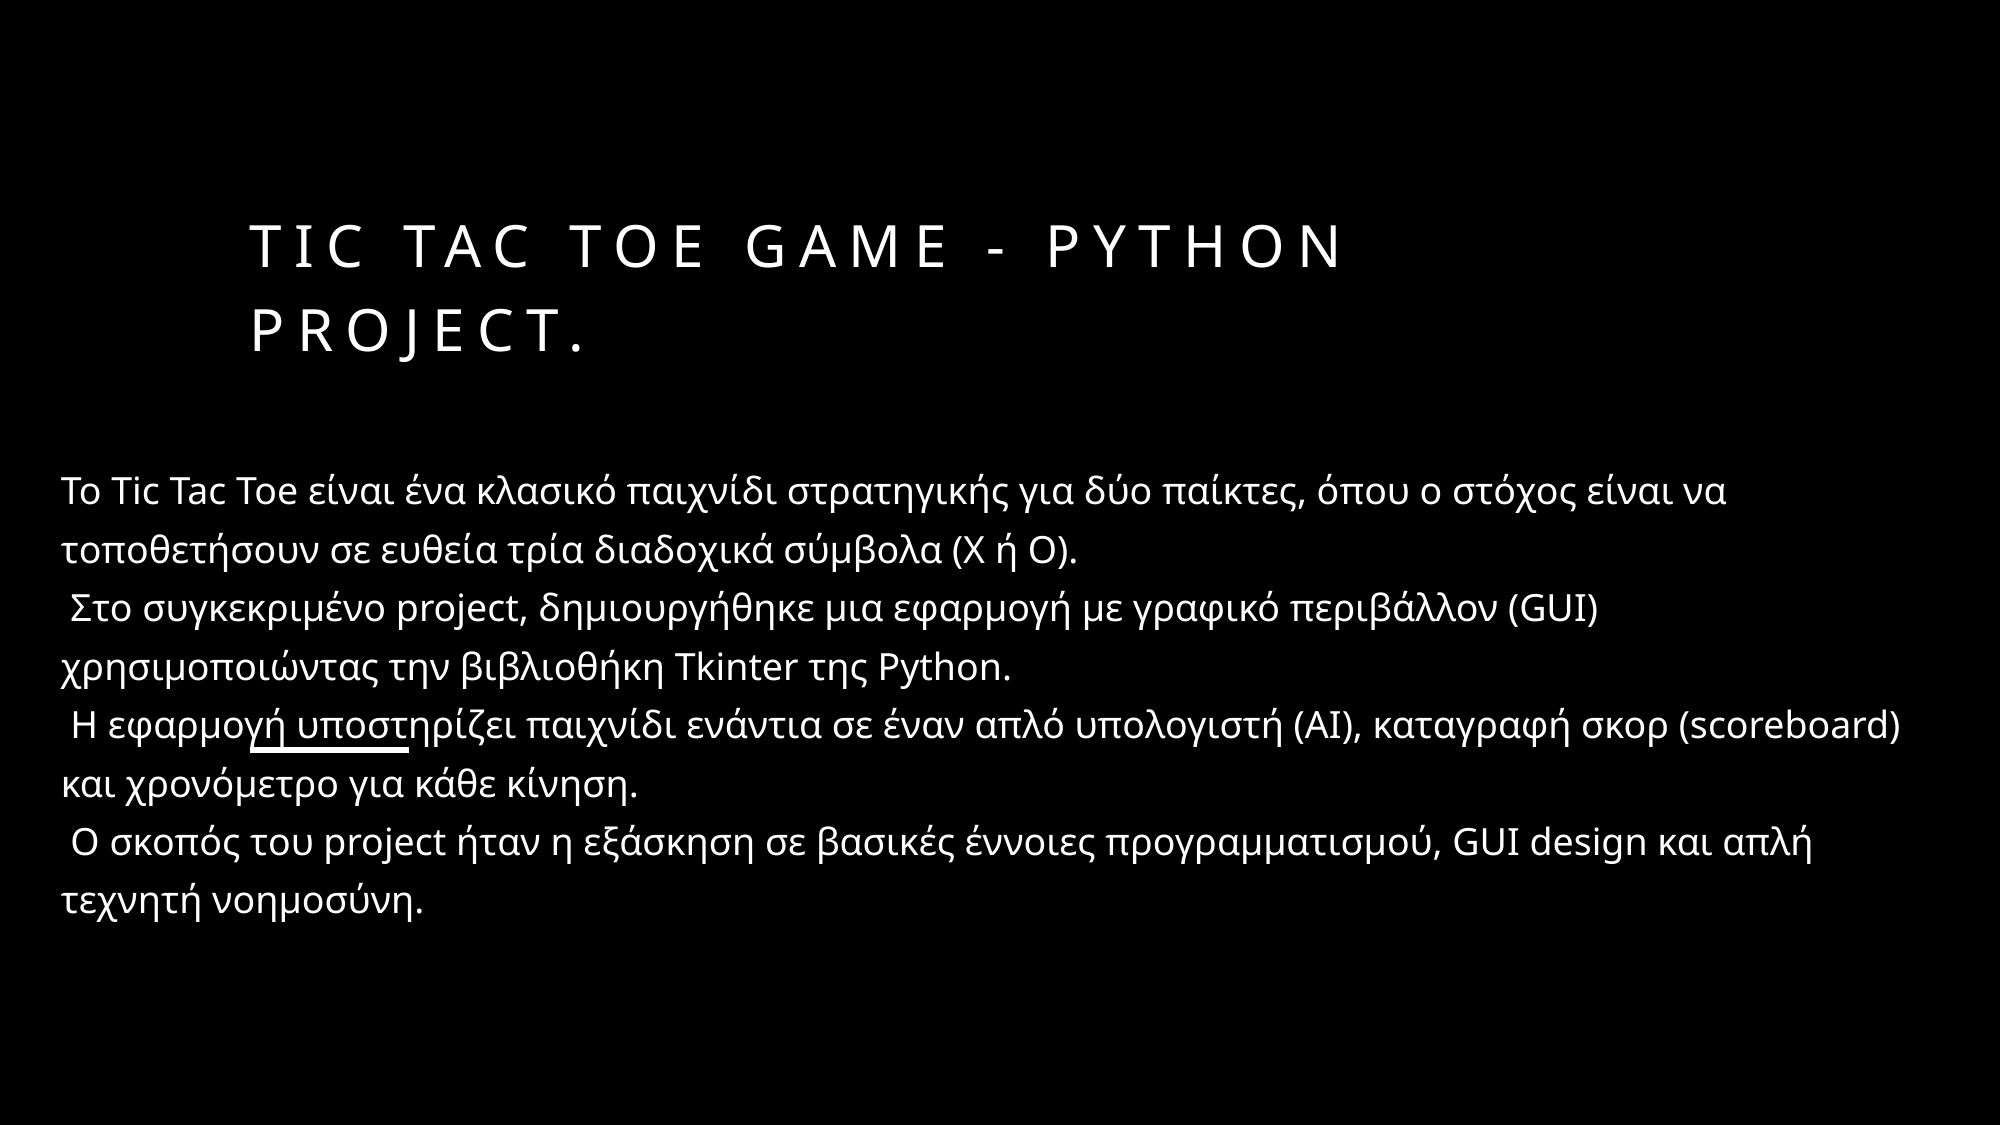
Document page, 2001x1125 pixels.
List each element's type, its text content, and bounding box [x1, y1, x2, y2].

subtitle Το Tic Tac Toe είναι ένα κλασικό παιχνίδι στρατηγικής για δύο παίκτες, όπου ο στόχος είναι να τοποθετήσουν σε ευθεία τρία διαδοχικά σύμβολα (X ή O). Στο συγκεκριμένο project, δημιουργήθηκε μια εφαρμογή με γραφικό περιβάλλον (GUI) χρησιμοποιώντας την βιβλιοθήκη Tkinter της Python. Η εφαρμογή υποστηρίζει παιχνίδι ενάντια σε έναν απλό υπολογιστή (AI), καταγραφή σκορ (scoreboard) και χρονόμετρο για κάθε κίνηση. Ο σκοπός του project ήταν η εξάσκηση σε βασικές έννοιες προγραμματισμού, GUI design και απλή τεχνητή νοημοσύνη. [45, 446, 1918, 1090]
title Tic Tac Toe Game - Python Project. [234, 166, 1501, 372]
